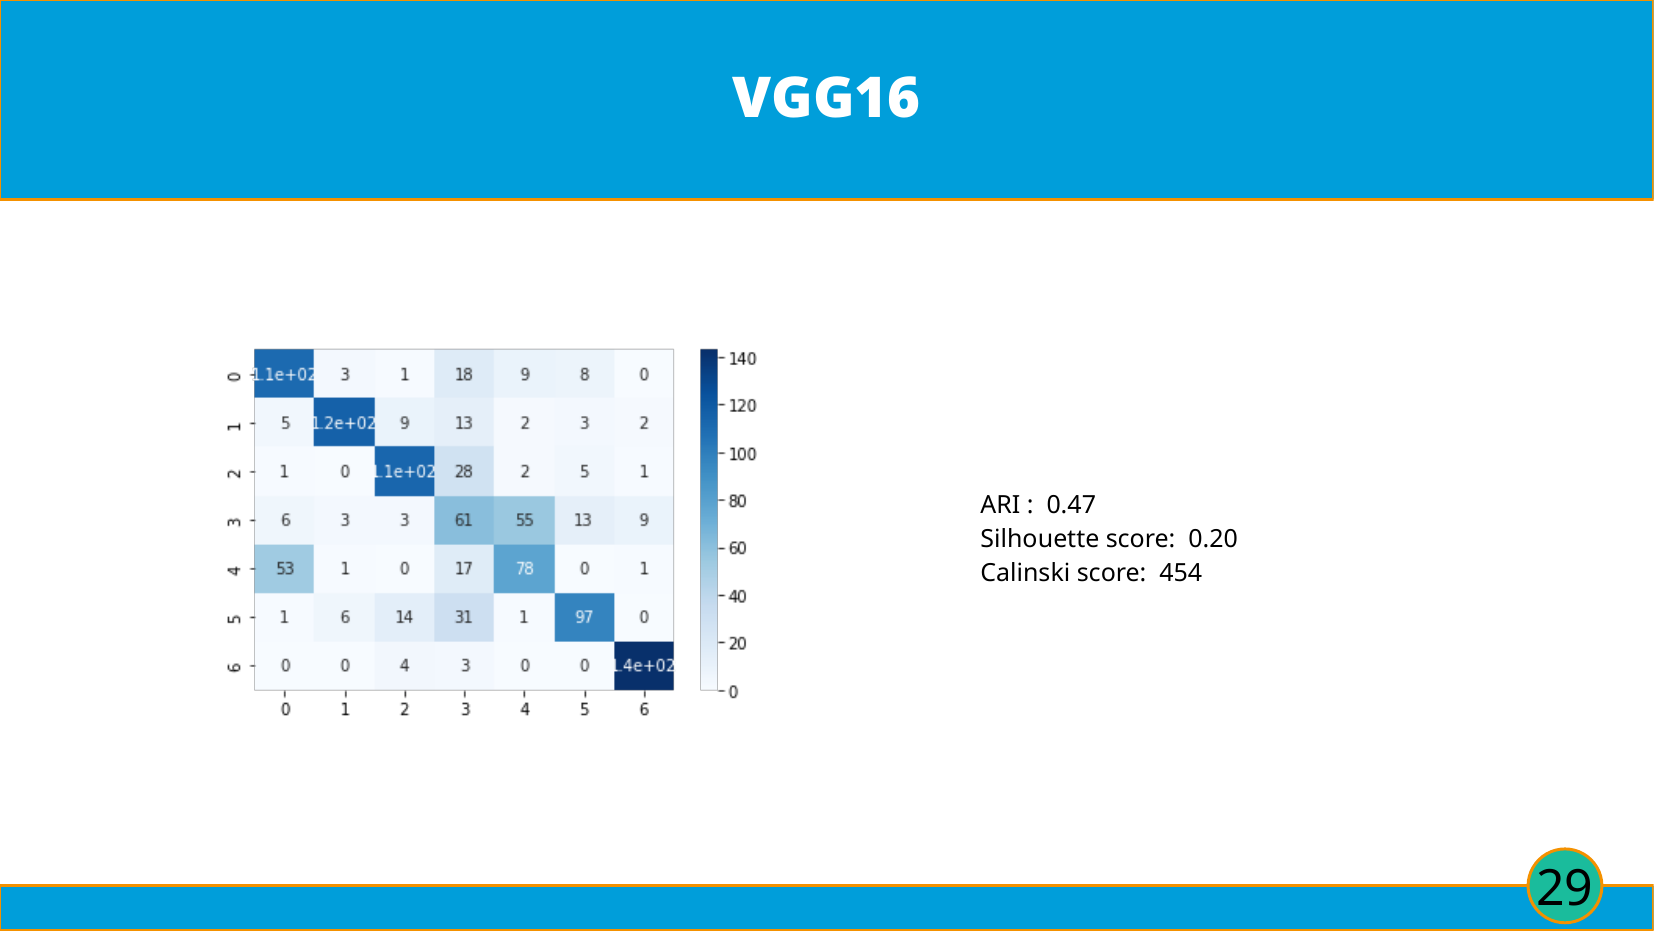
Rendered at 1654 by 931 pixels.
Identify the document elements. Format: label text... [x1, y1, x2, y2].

title VGG16 [59, 37, 1595, 155]
text_box ARI : 0.47 Silhouette score: 0.20 Calinski score: 454 [974, 485, 1365, 591]
picture [217, 340, 768, 728]
